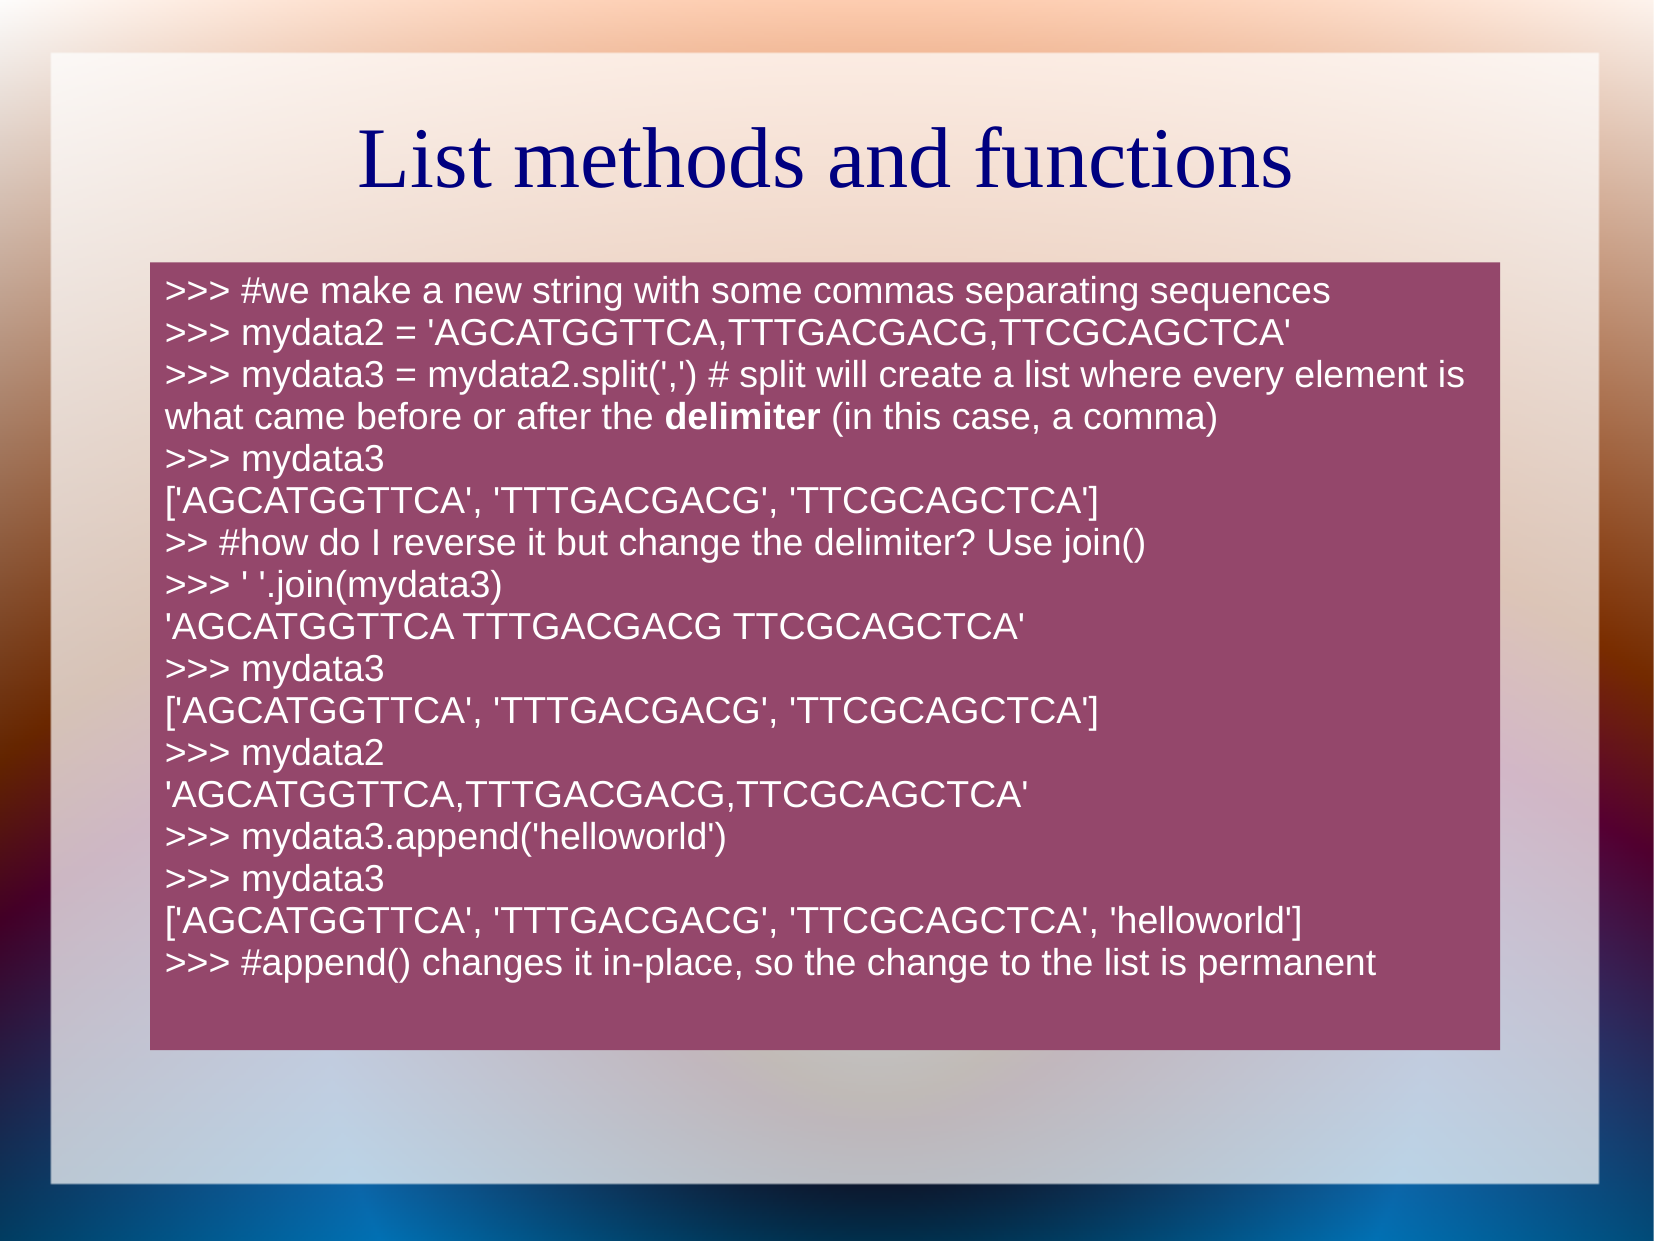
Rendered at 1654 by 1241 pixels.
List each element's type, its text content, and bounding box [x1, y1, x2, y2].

picture [0, 0, 1654, 1241]
title List methods and functions [82, 55, 1571, 263]
text_box >>> #we make a new string with some commas separating sequences >>> mydata2 = 'AGCATGGTTCA,TTTGACGACG,TTCGCAGCTCA' >>> mydata3 = mydata2.split(',') # split will create a list where every element is what came before or after the delimiter (in this case, a comma) >>> mydata3 ['AGCATGGTTCA', 'TTTGACGACG', 'TTCGCAGCTCA'] >> #how do I reverse it but change the delimiter? Use join() >>> ' '.join(mydata3) 'AGCATGGTTCA TTTGACGACG TTCGCAGCTCA' >>> mydata3 ['AGCATGGTTCA', 'TTTGACGACG', 'TTCGCAGCTCA'] >>> mydata2 'AGCATGGTTCA,TTTGACGACG,TTCGCAGCTCA' >>> mydata3.append('helloworld') >>> mydata3 ['AGCATGGTTCA', 'TTTGACGACG', 'TTCGCAGCTCA', 'helloworld'] >>> #append() changes it in-place, so the change to the list is permanent [150, 262, 1501, 1051]
